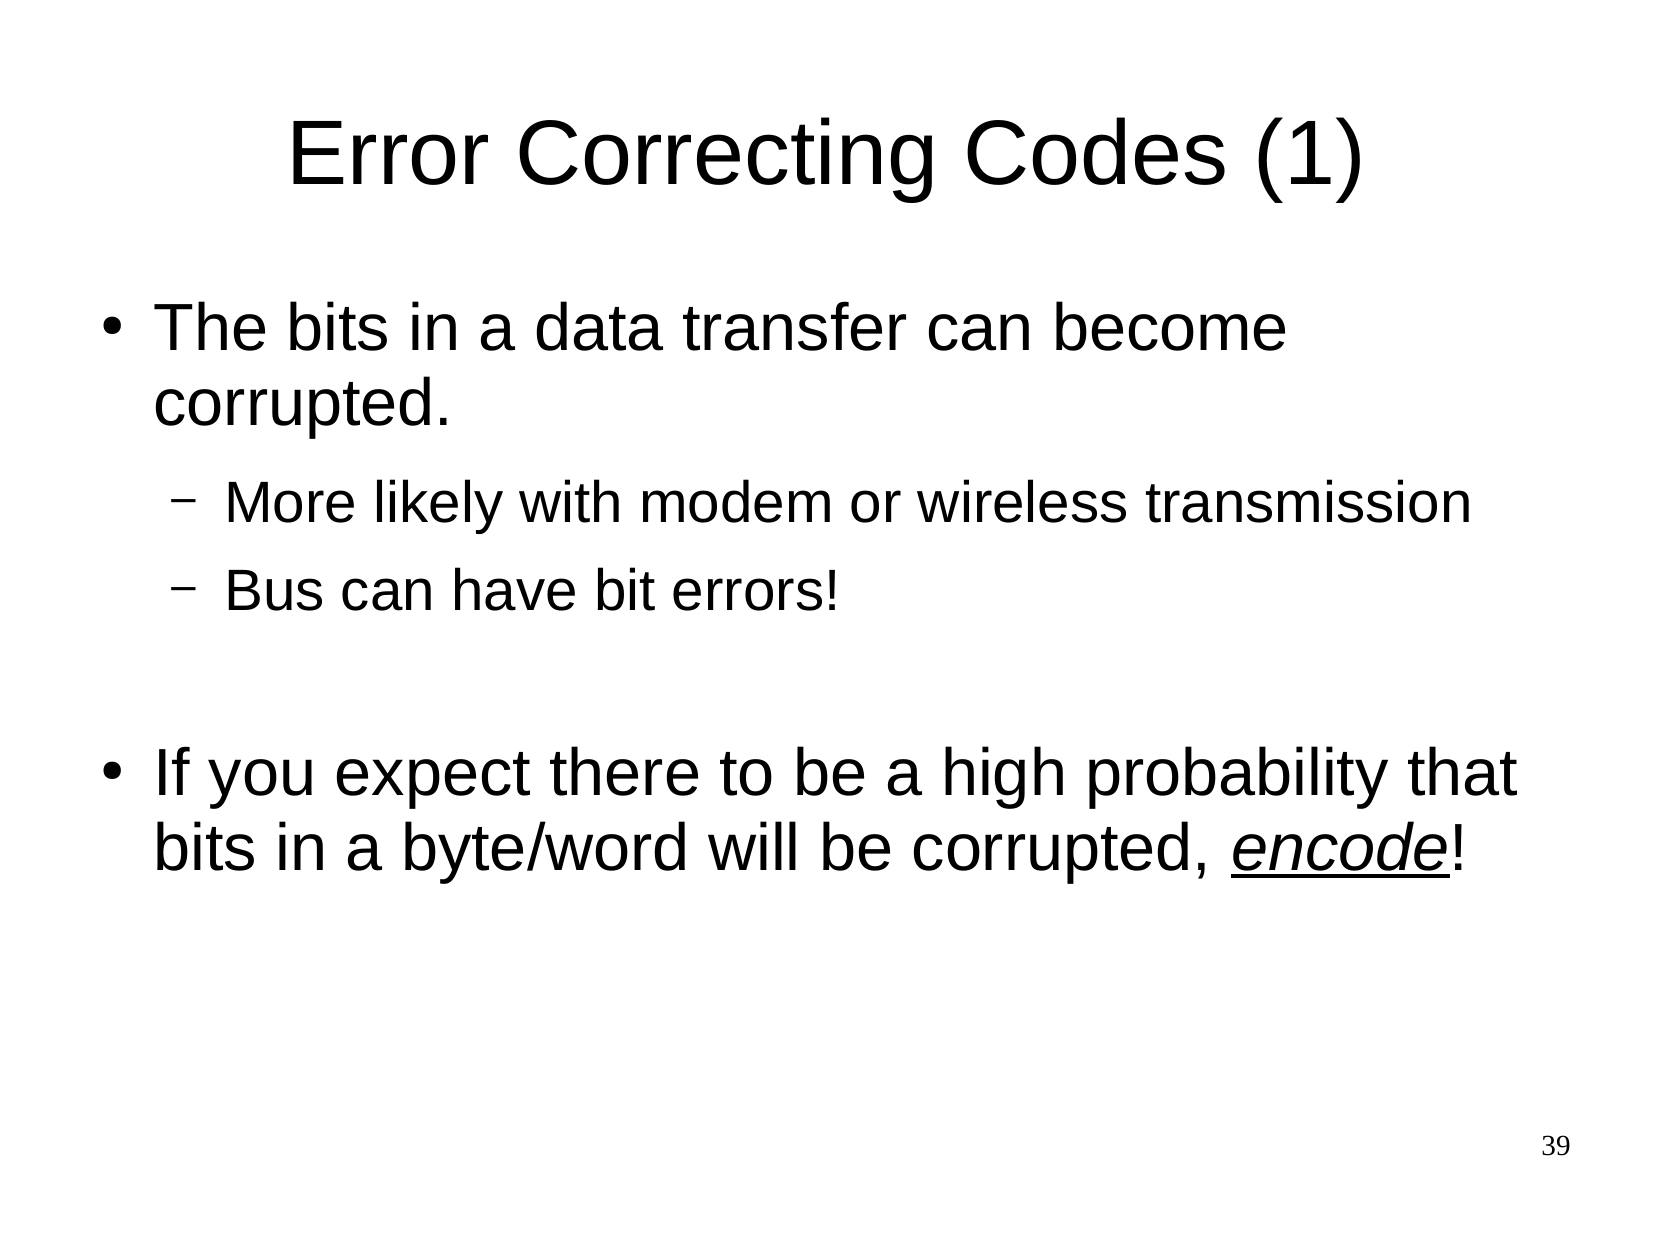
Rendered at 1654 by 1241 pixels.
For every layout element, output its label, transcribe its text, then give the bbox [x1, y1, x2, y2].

title Error Correcting Codes (1) [82, 49, 1571, 257]
list The bits in a data transfer can become corrupted. More likely with modem or wireless transmission Bus can have bit errors! If you expect there to be a high probability that bits in a byte/word will be corrupted, encode! [82, 290, 1538, 1010]
